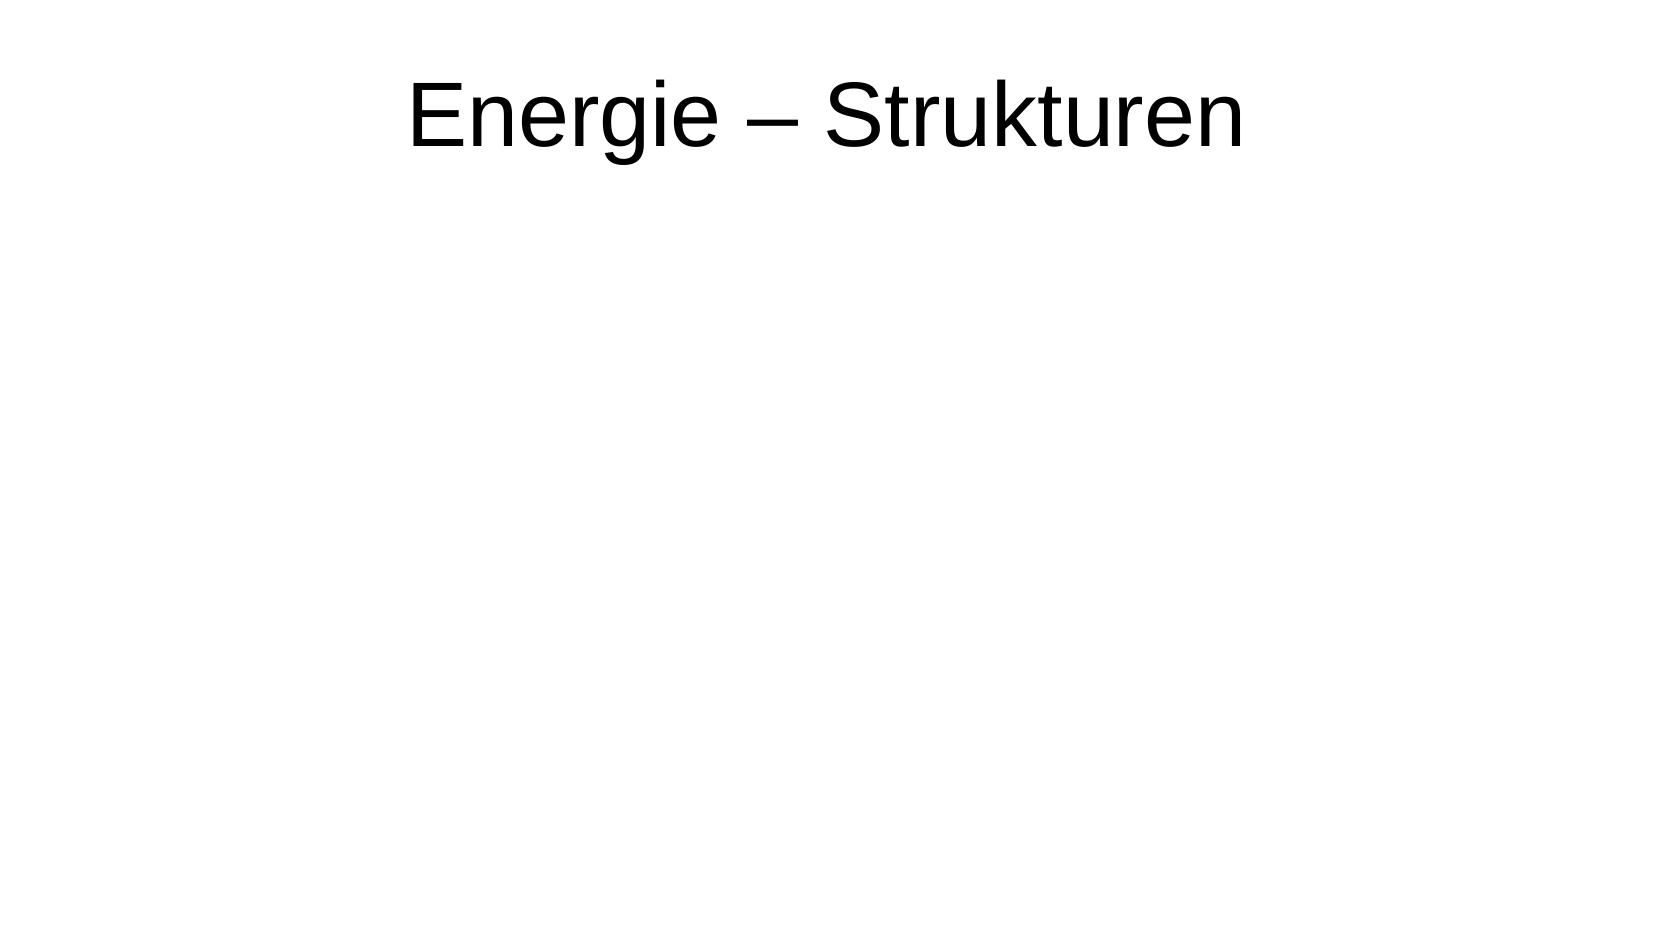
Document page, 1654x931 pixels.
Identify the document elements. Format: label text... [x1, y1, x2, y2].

title Energie – Strukturen [82, 37, 1571, 193]
